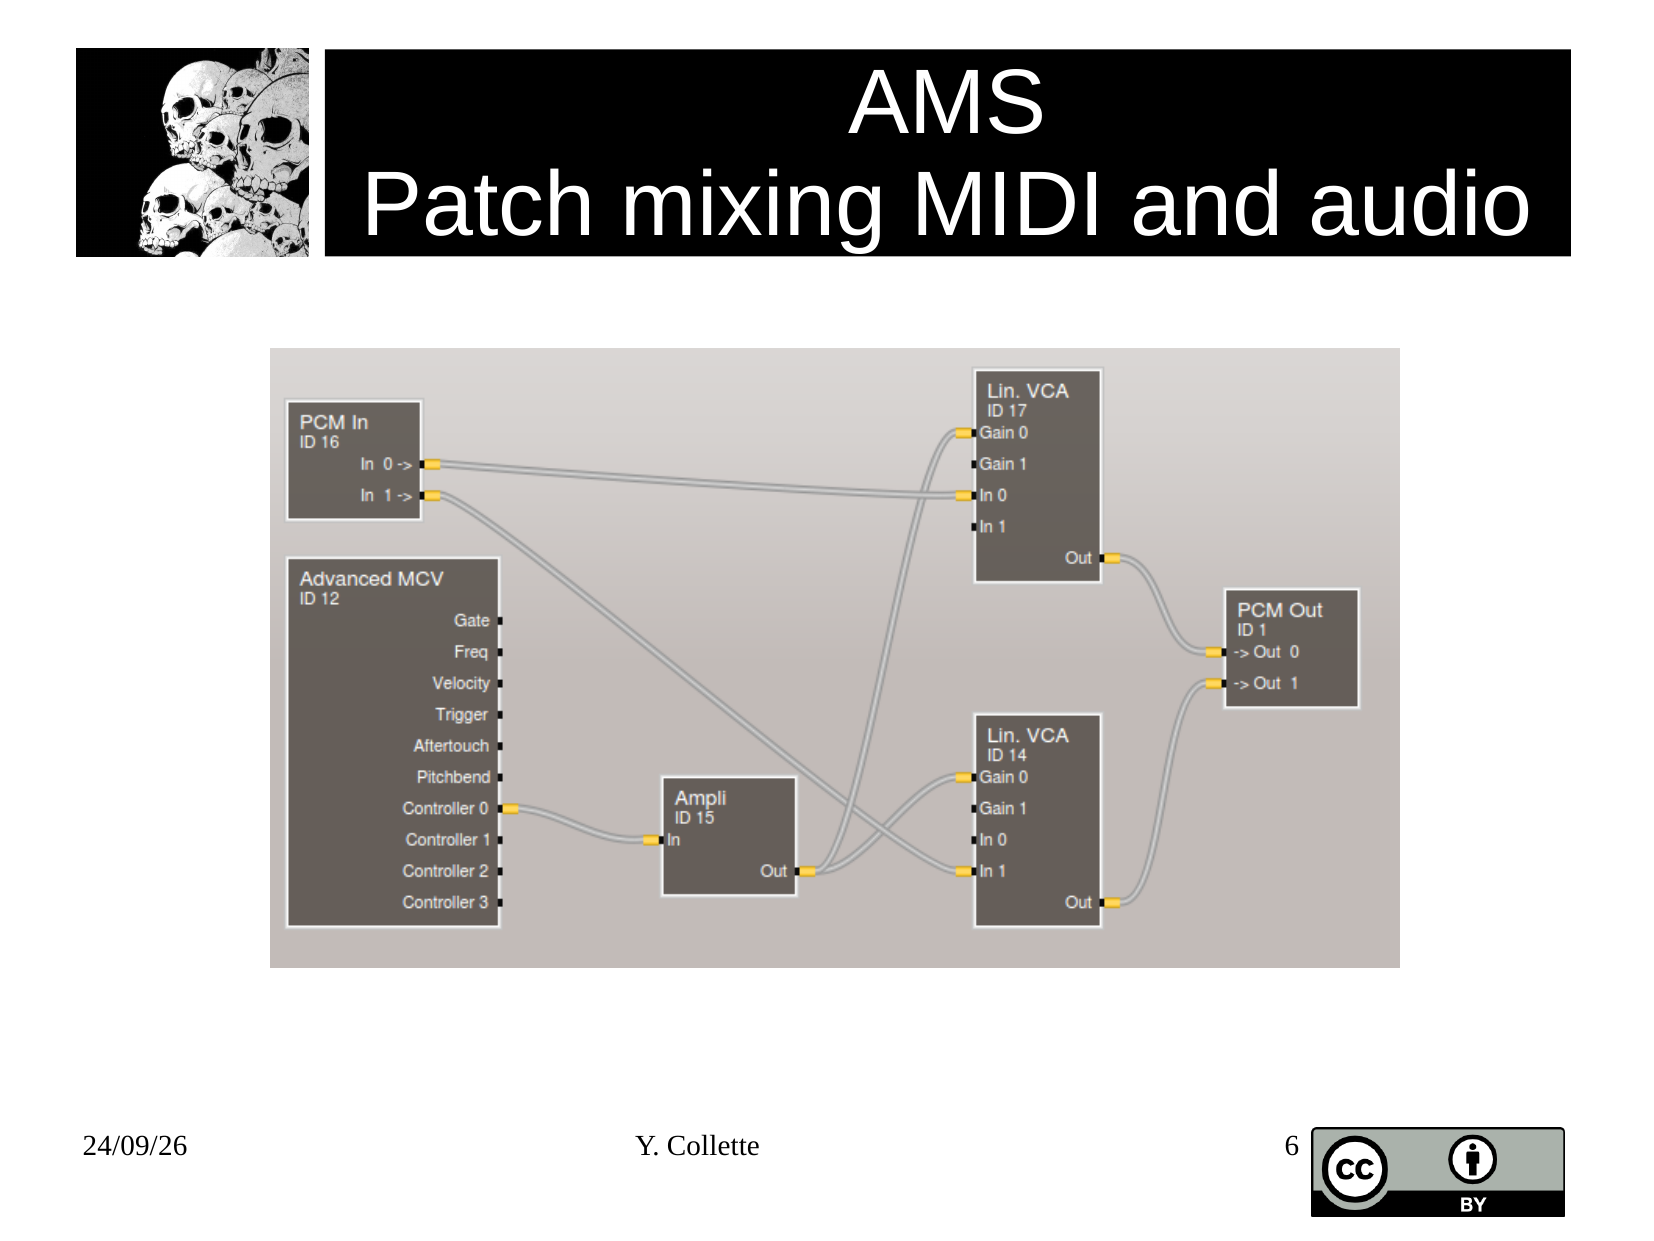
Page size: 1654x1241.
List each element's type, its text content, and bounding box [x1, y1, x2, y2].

title AMS Patch mixing MIDI and audio [324, 49, 1571, 257]
picture [1311, 1127, 1565, 1217]
picture [270, 348, 1400, 968]
picture [76, 48, 309, 257]
